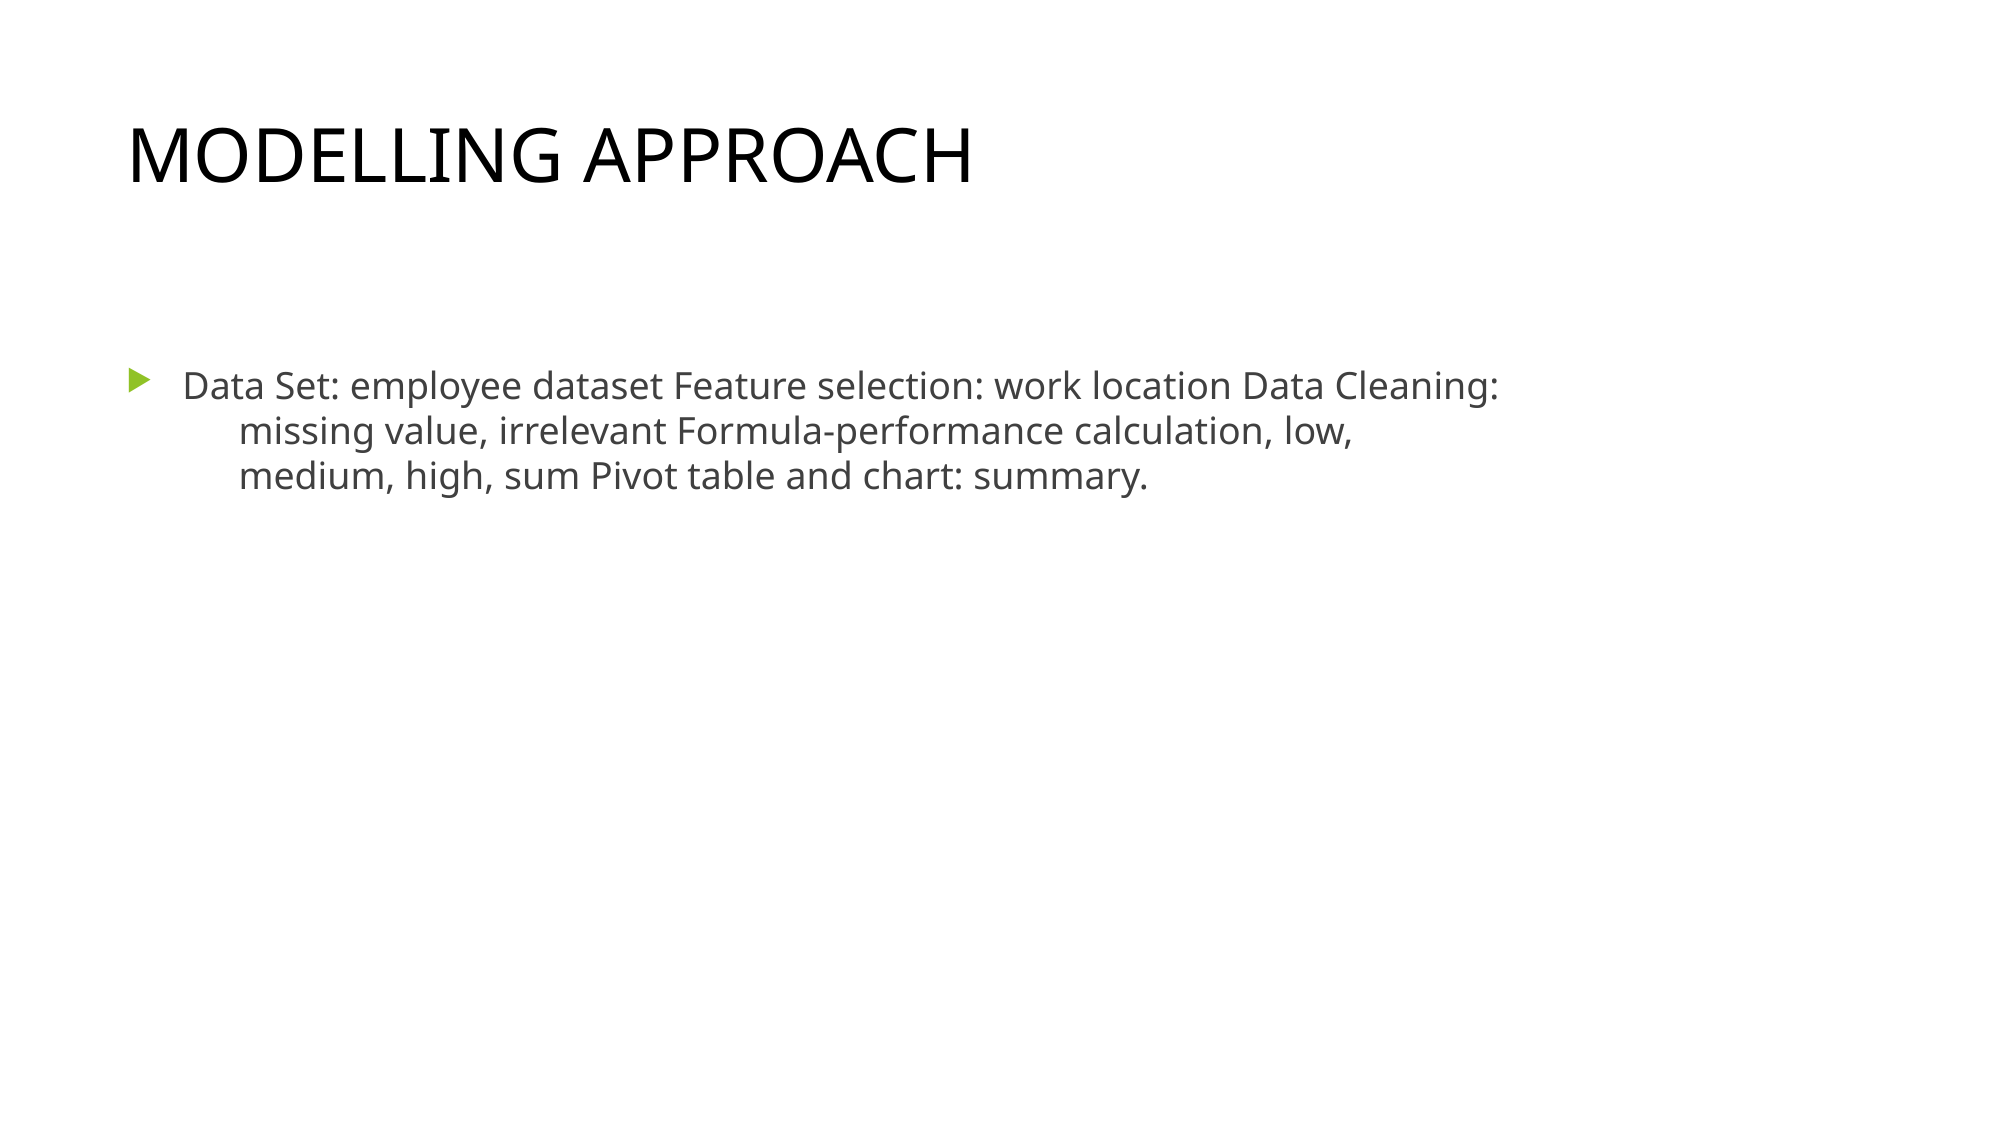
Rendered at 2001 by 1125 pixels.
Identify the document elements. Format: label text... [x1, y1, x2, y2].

list Data Set: employee dataset Feature selection: work location Data Cleaning: missing value, irrelevant Formula-performance calculation, low, medium, high, sum Pivot table and chart: summary. [111, 354, 1522, 992]
title MODELLING APPROACH [111, 99, 1522, 317]
